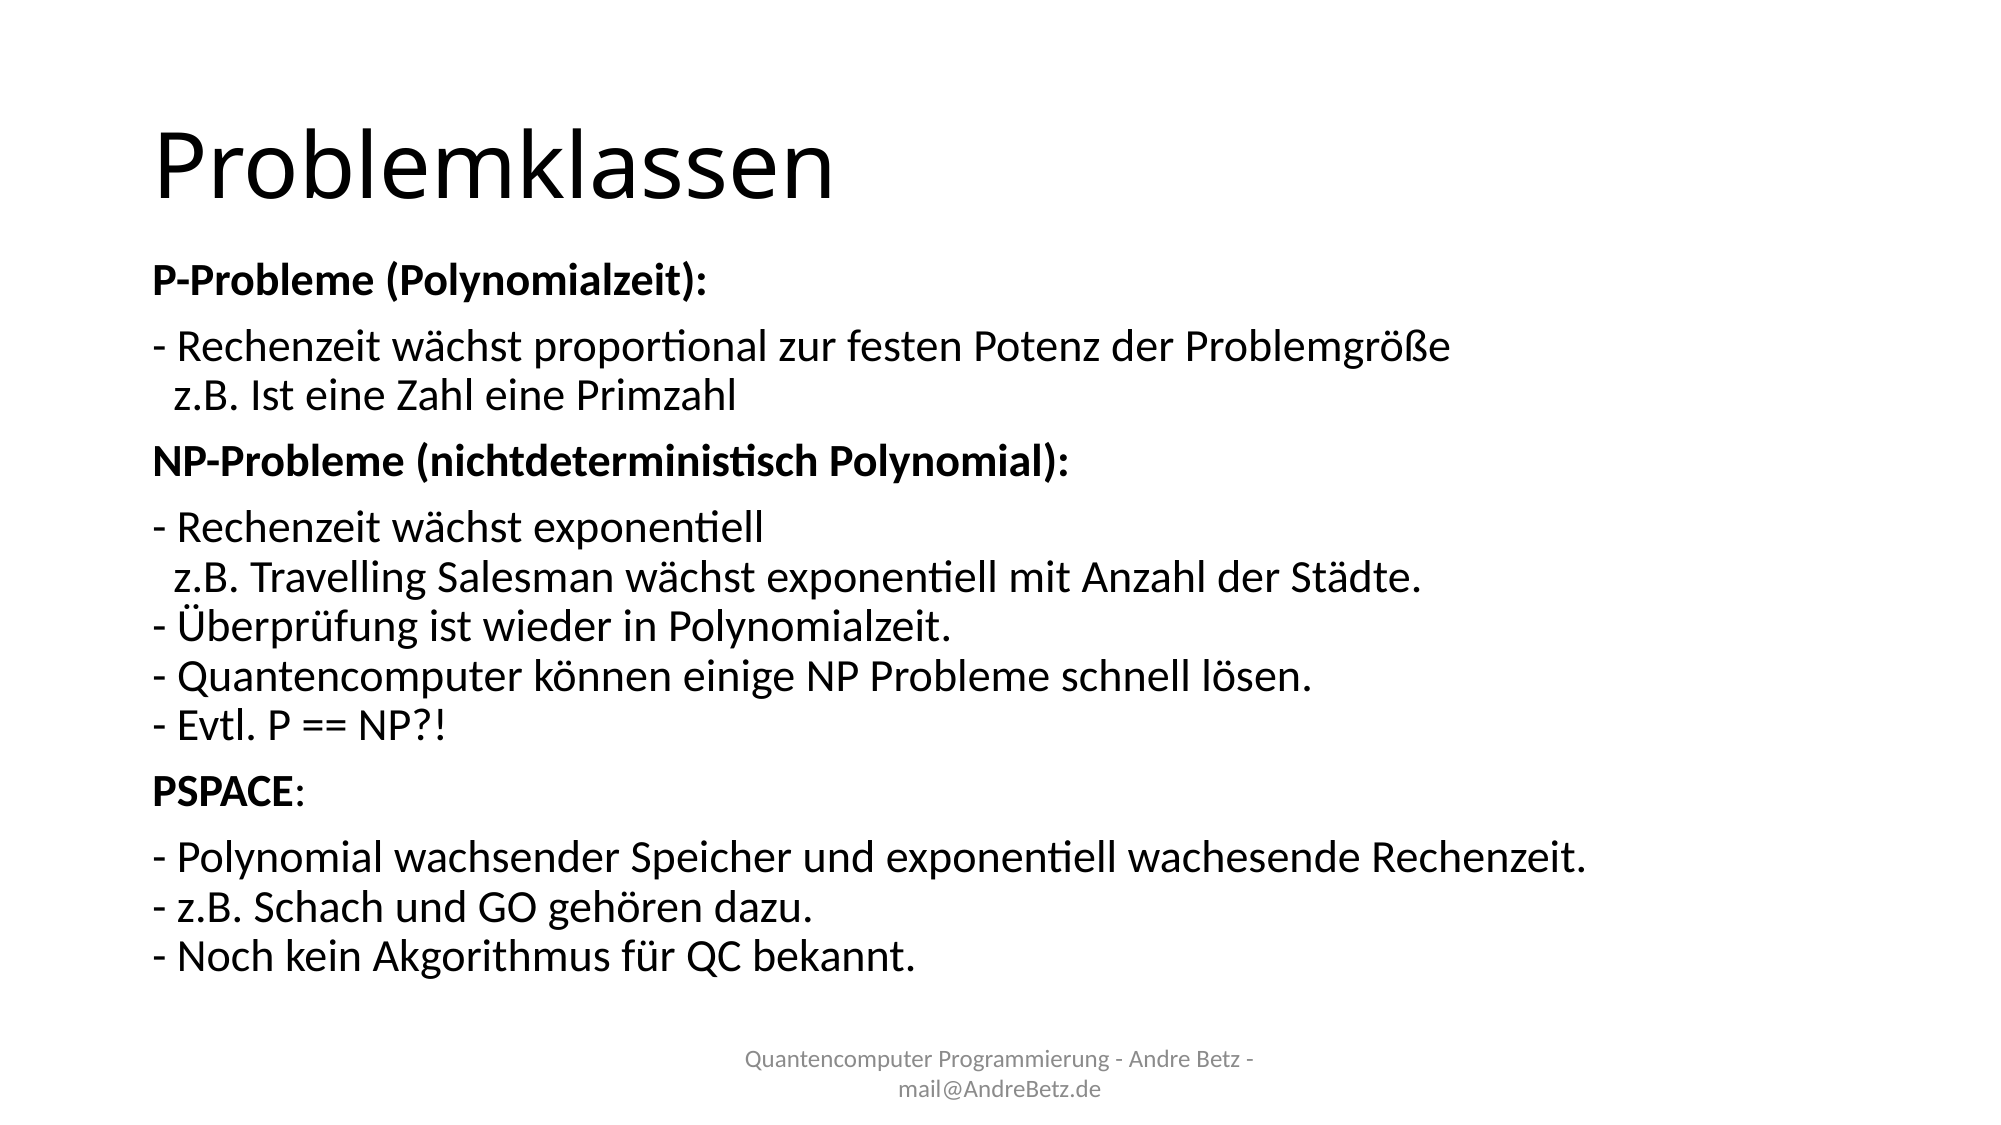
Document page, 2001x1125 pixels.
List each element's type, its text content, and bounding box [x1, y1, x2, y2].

list P-Probleme (Polynomialzeit): - Rechenzeit wächst proportional zur festen Potenz der Problemgröße z.B. Ist eine Zahl eine Primzahl NP-Probleme (nichtdeterministisch Polynomial): - Rechenzeit wächst exponentiell z.B. Travelling Salesman wächst exponentiell mit Anzahl der Städte. - Überprüfung ist wieder in Polynomialzeit. - Quantencomputer können einige NP Probleme schnell lösen. - Evtl. P == NP?! PSPACE: - Polynomial wachsender Speicher und exponentiell wachesende Rechenzeit. - z.B. Schach und GO gehören dazu. - Noch kein Akgorithmus für QC bekannt. [137, 248, 1796, 993]
title Problemklassen [137, 60, 1863, 278]
text_box Quantencomputer Programmierung - Andre Betz - mail@AndreBetz.de [662, 1042, 1338, 1103]
